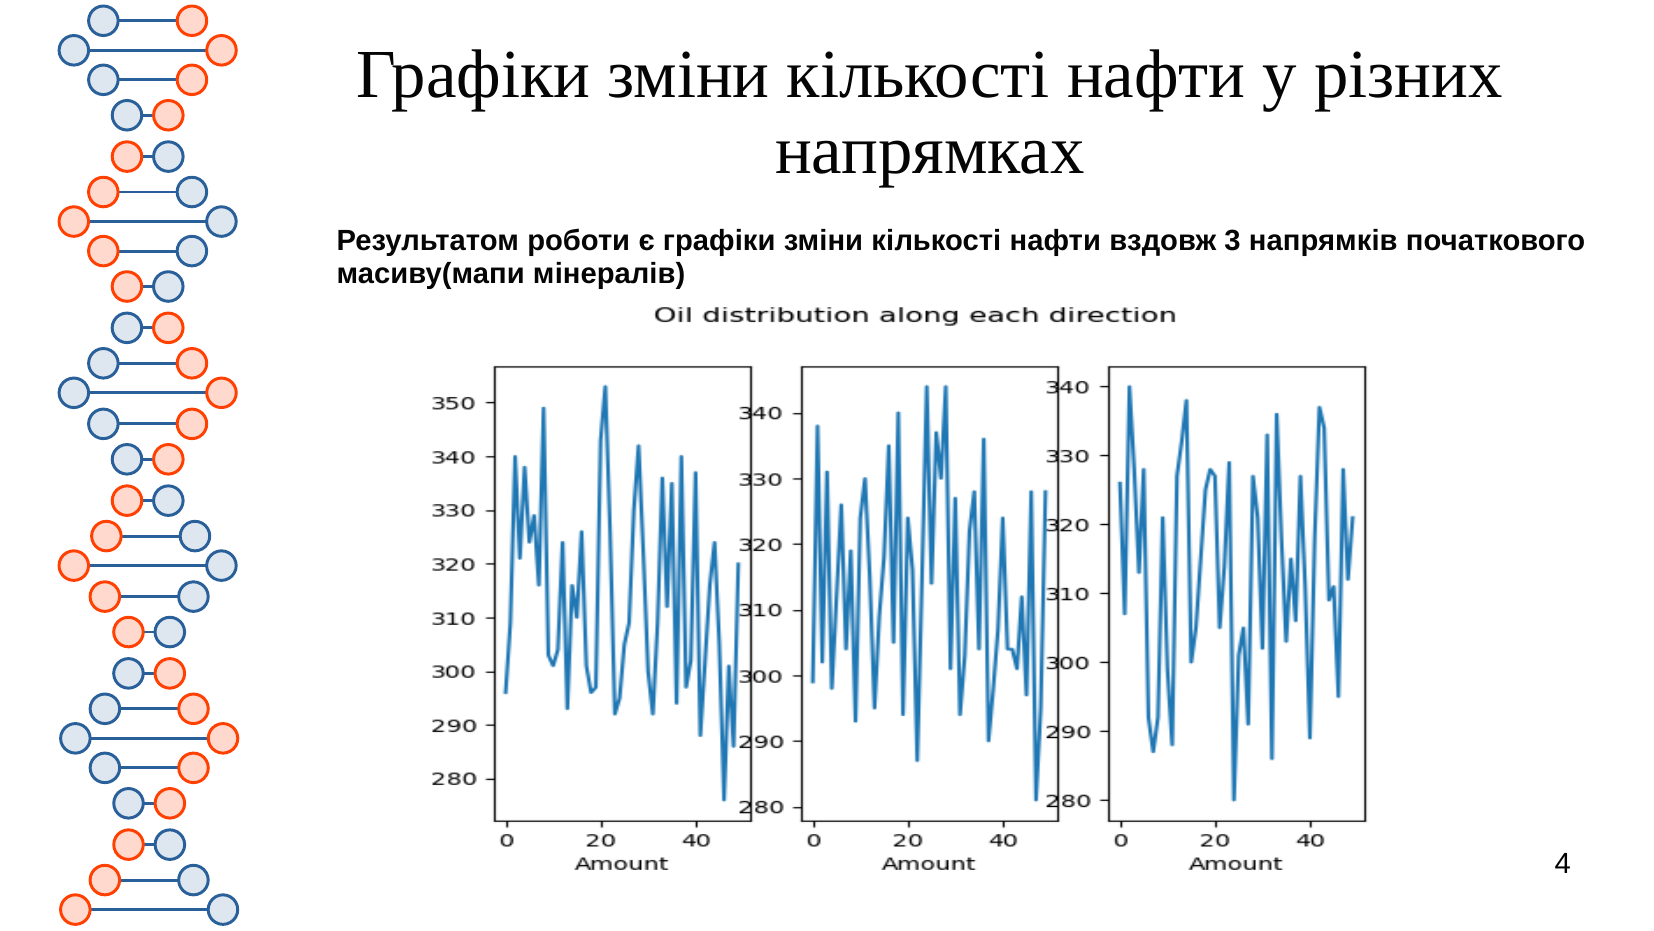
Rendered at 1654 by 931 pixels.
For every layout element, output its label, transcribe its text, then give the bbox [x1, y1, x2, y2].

list Результатом роботи є графіки зміни кількості нафти вздовж 3 напрямків початкового масиву(мапи мінералів) [265, 224, 1595, 764]
picture [354, 295, 1477, 886]
title Графіки зміни кількості нафти у різних напрямках [265, 35, 1595, 189]
